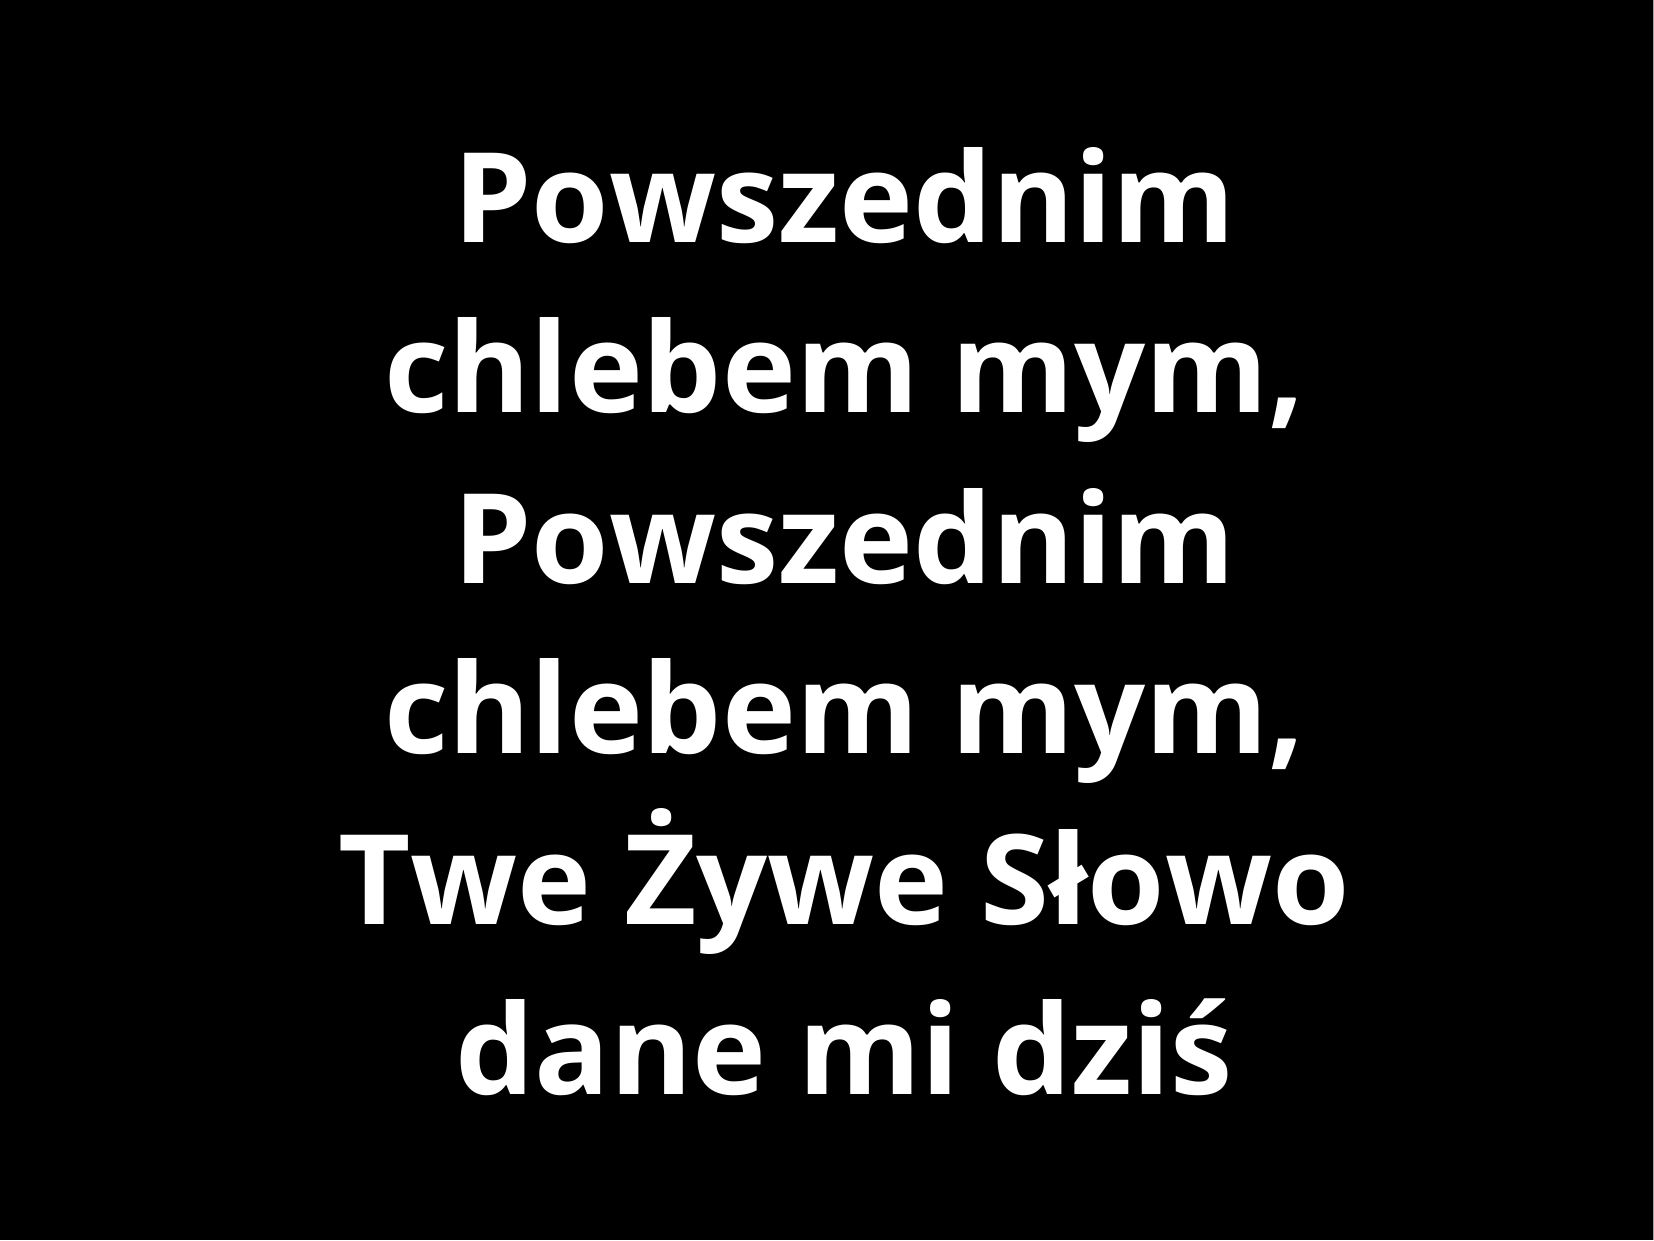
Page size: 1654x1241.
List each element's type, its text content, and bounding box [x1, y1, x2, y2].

subtitle Powszednim chlebem mym, Powszednim chlebem mym, Twe Żywe Słowo dane mi dziś [0, 0, 1654, 1241]
